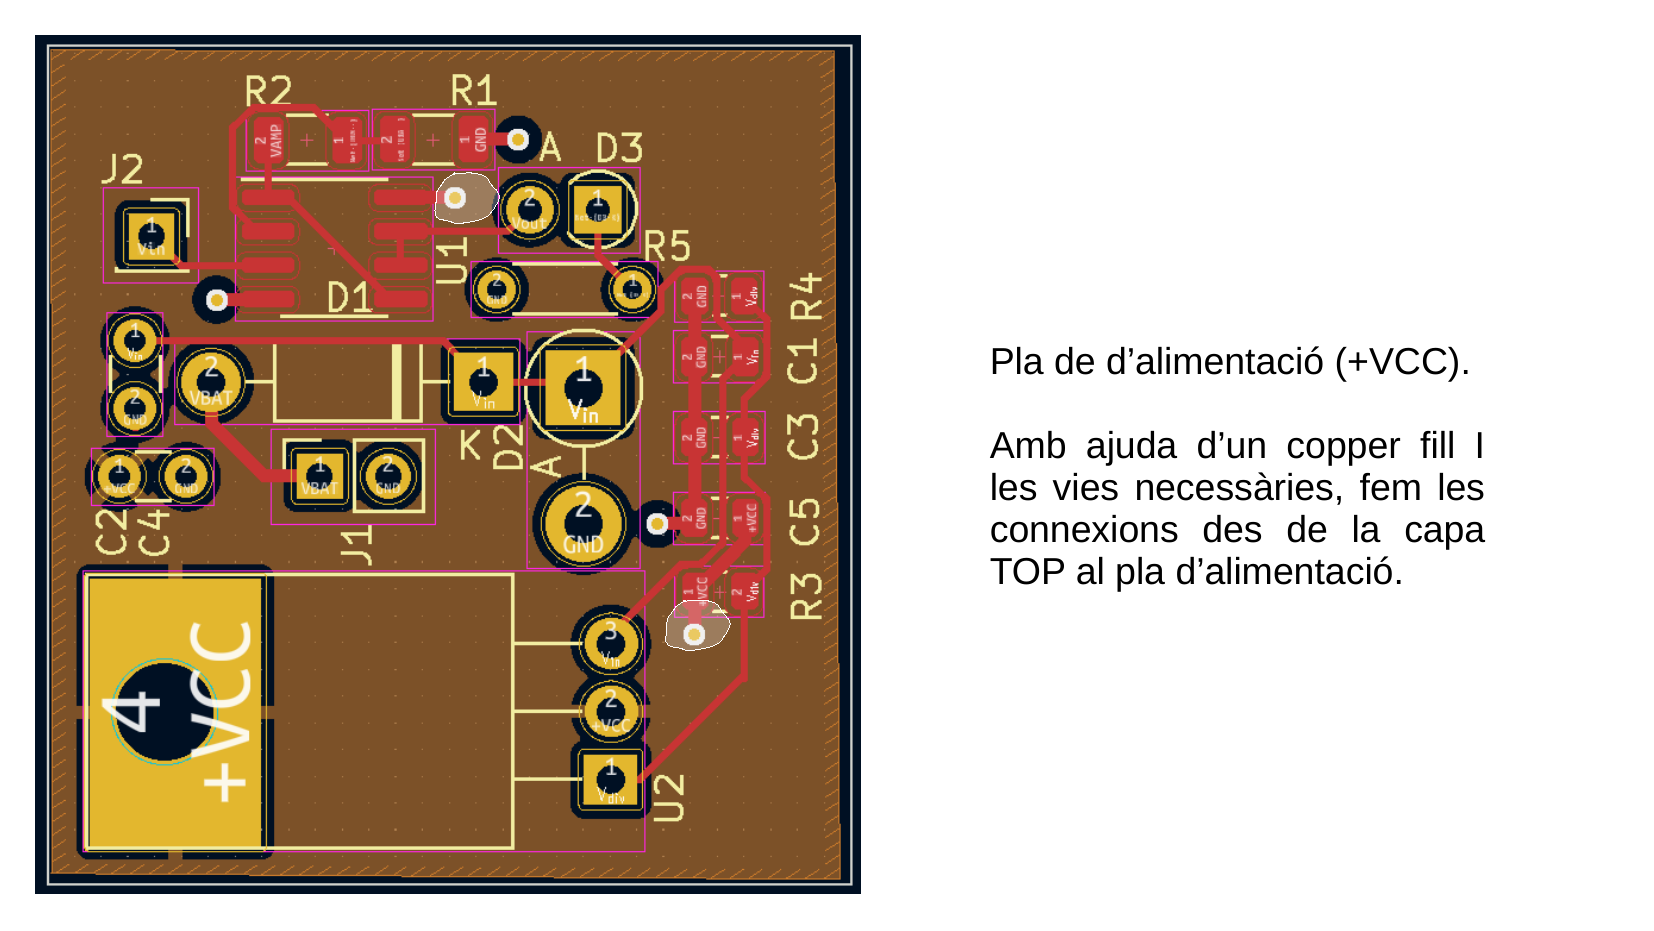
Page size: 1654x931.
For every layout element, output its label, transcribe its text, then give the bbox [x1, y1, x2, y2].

text_box [434, 172, 500, 224]
text_box [665, 600, 731, 651]
text_box Pla de d’alimentació (+VCC). Amb ajuda d’un copper fill I les vies necessàries, fem les connexions des de la capa TOP al pla d’alimentació. [975, 333, 1501, 642]
picture [35, 35, 861, 894]
